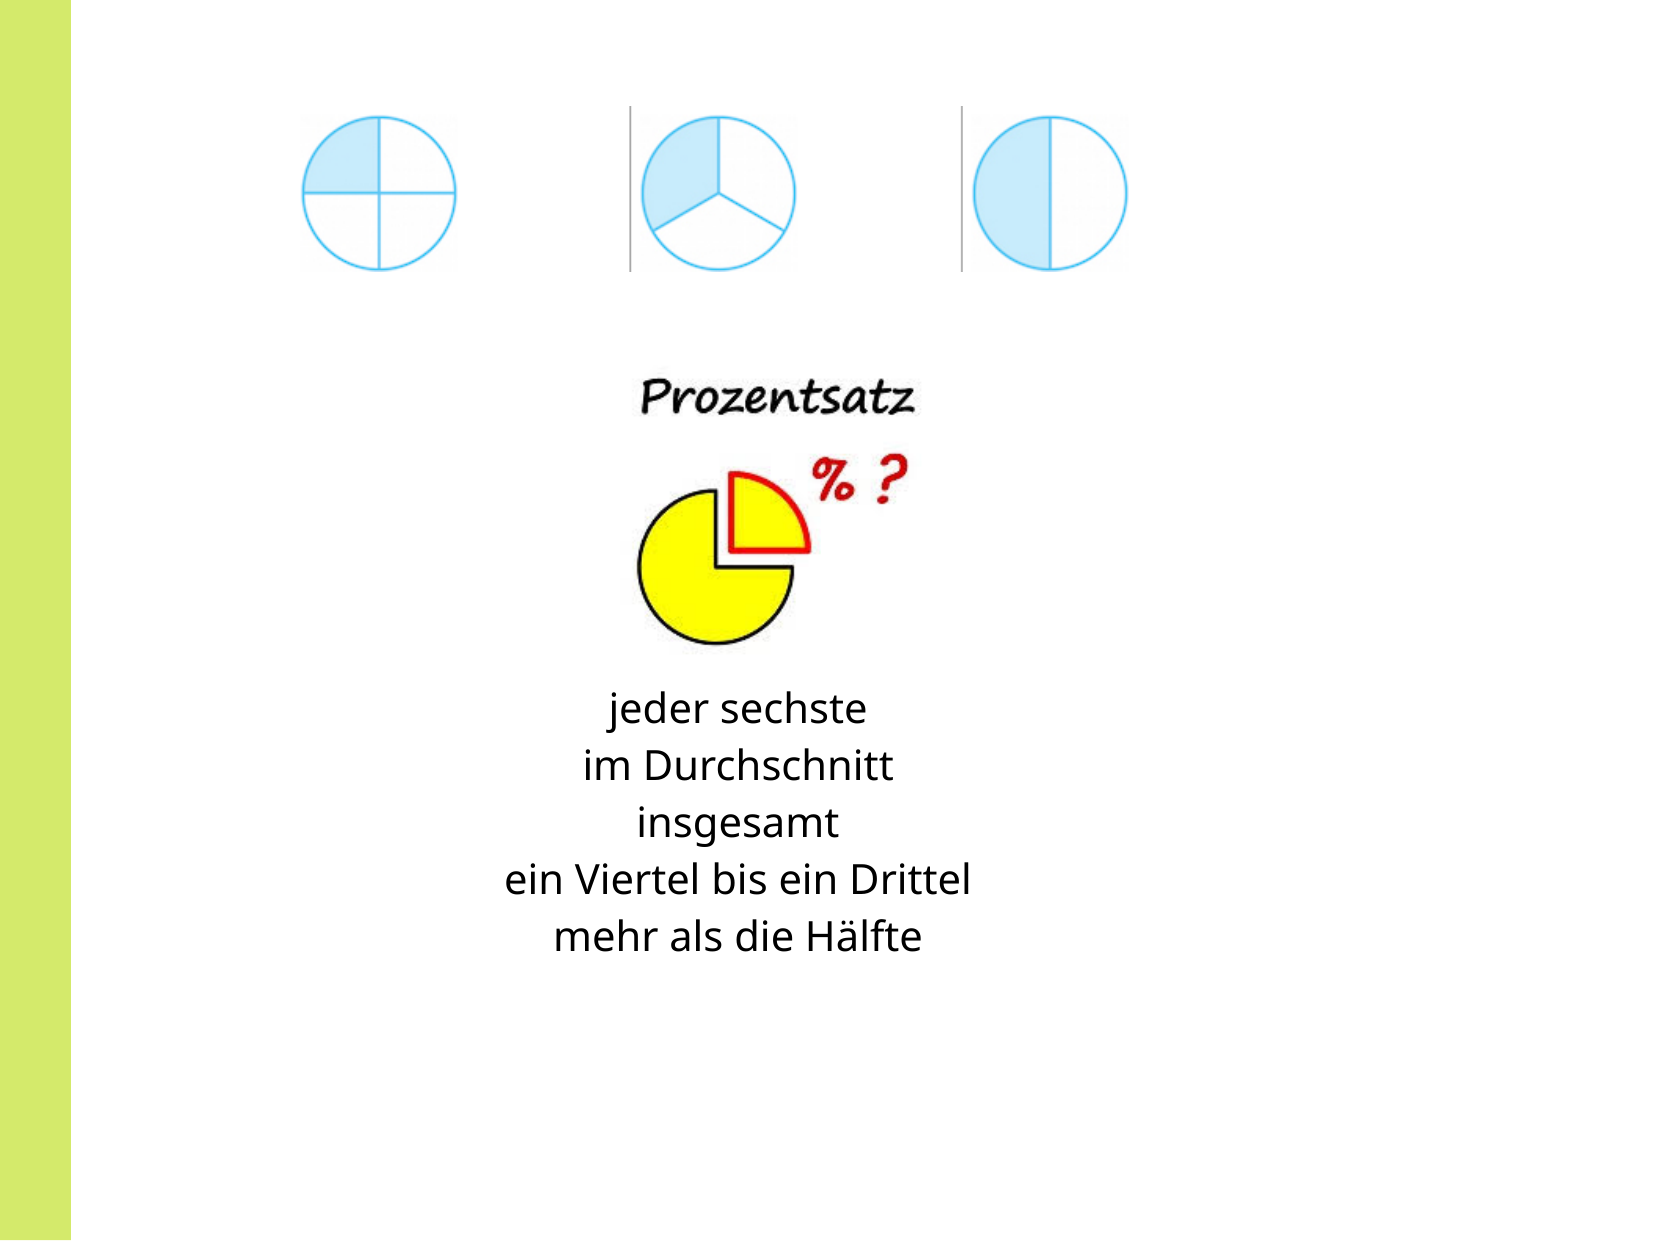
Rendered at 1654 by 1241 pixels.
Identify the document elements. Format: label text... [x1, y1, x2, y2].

picture [295, 106, 1146, 272]
text_box [0, 0, 71, 1241]
text_box jeder sechste im Durchschnitt insgesamt ein Viertel bis ein Drittel mehr als die Hälfte [70, 755, 1406, 1229]
picture [620, 354, 934, 667]
